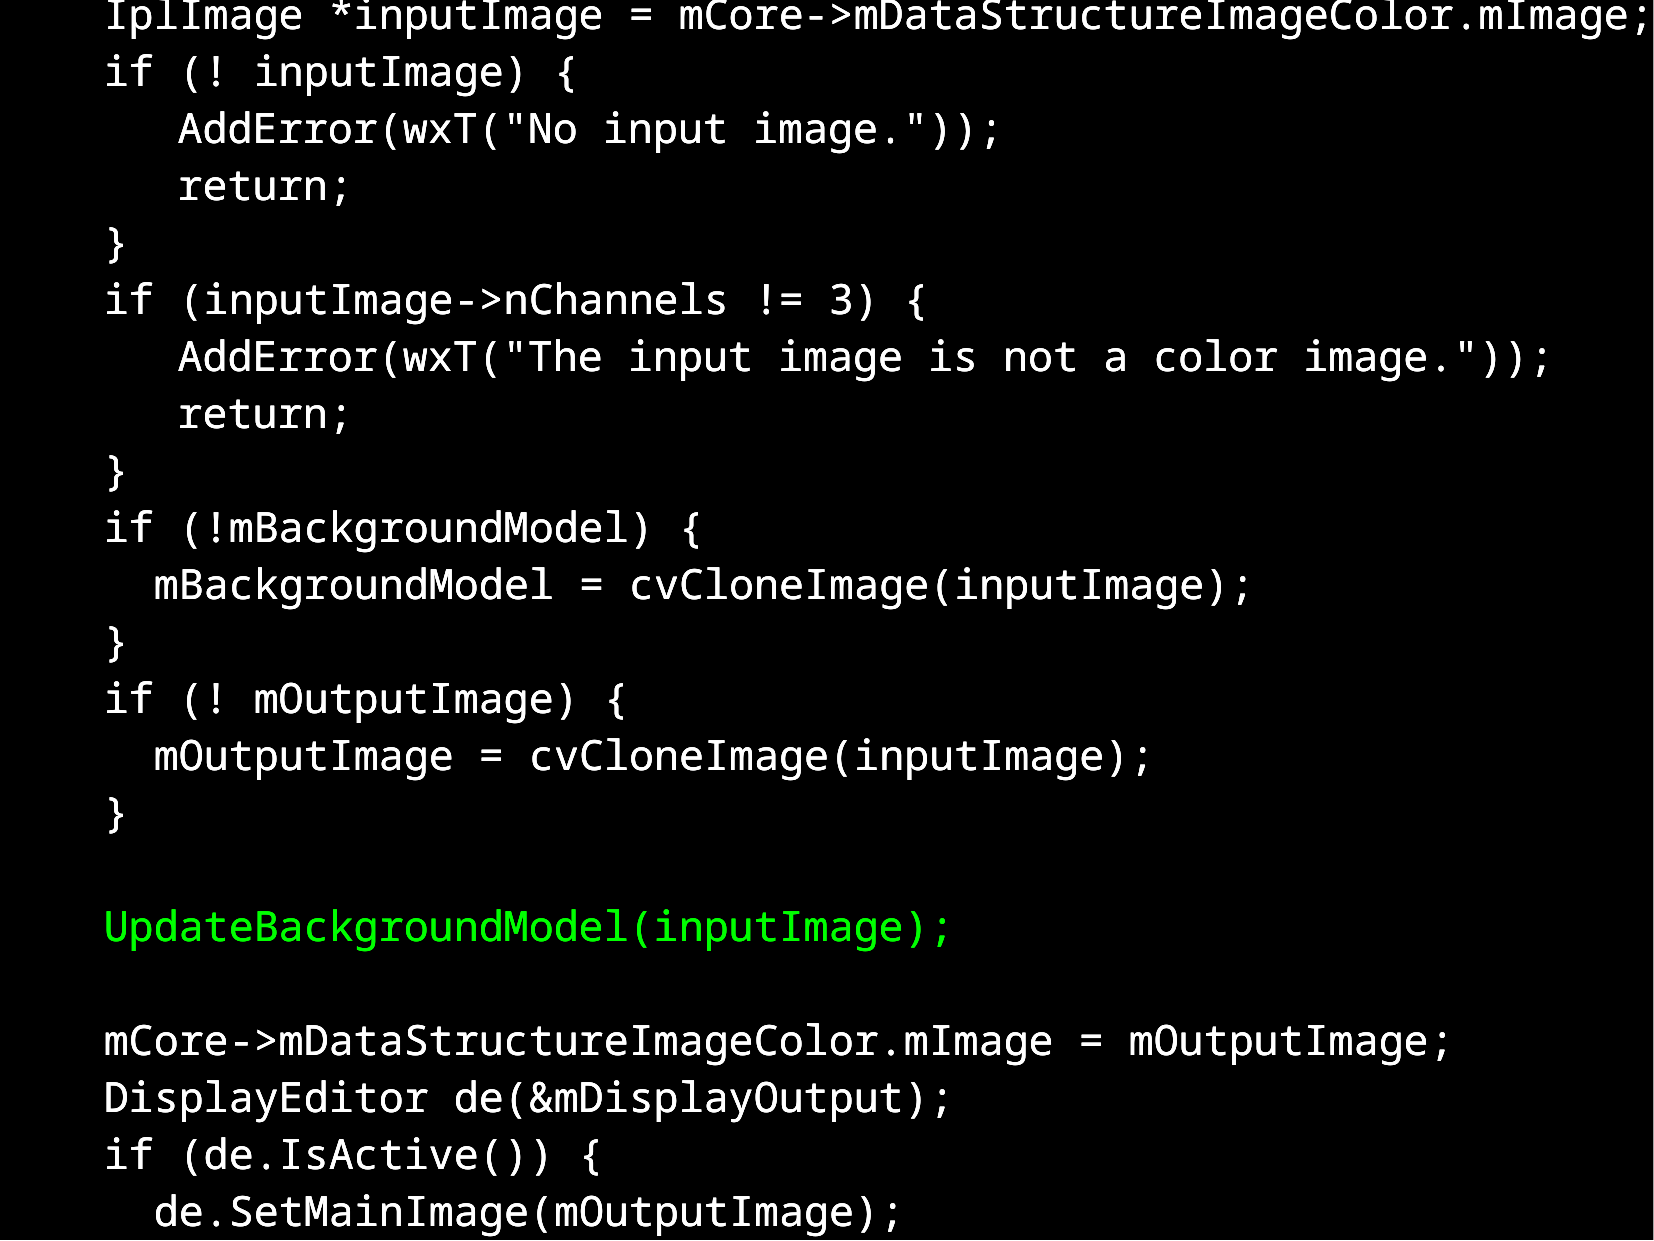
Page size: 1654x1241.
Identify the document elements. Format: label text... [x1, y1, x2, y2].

text_box void THISCLASS::OnStep() { IplImage *inputImage = mCore->mDataStructureImageColor.mImage; if (! inputImage) { AddError(wxT("No input image.")); return; } if (inputImage->nChannels != 3) { AddError(wxT("The input image is not a color image.")); return; } if (!mBackgroundModel) { mBackgroundModel = cvCloneImage(inputImage); } if (! mOutputImage) { mOutputImage = cvCloneImage(inputImage); } UpdateBackgroundModel(inputImage); mCore->mDataStructureImageColor.mImage = mOutputImage; DisplayEditor de(&mDisplayOutput); if (de.IsActive()) { de.SetMainImage(mOutputImage); } } [30, 37, 1654, 1241]
